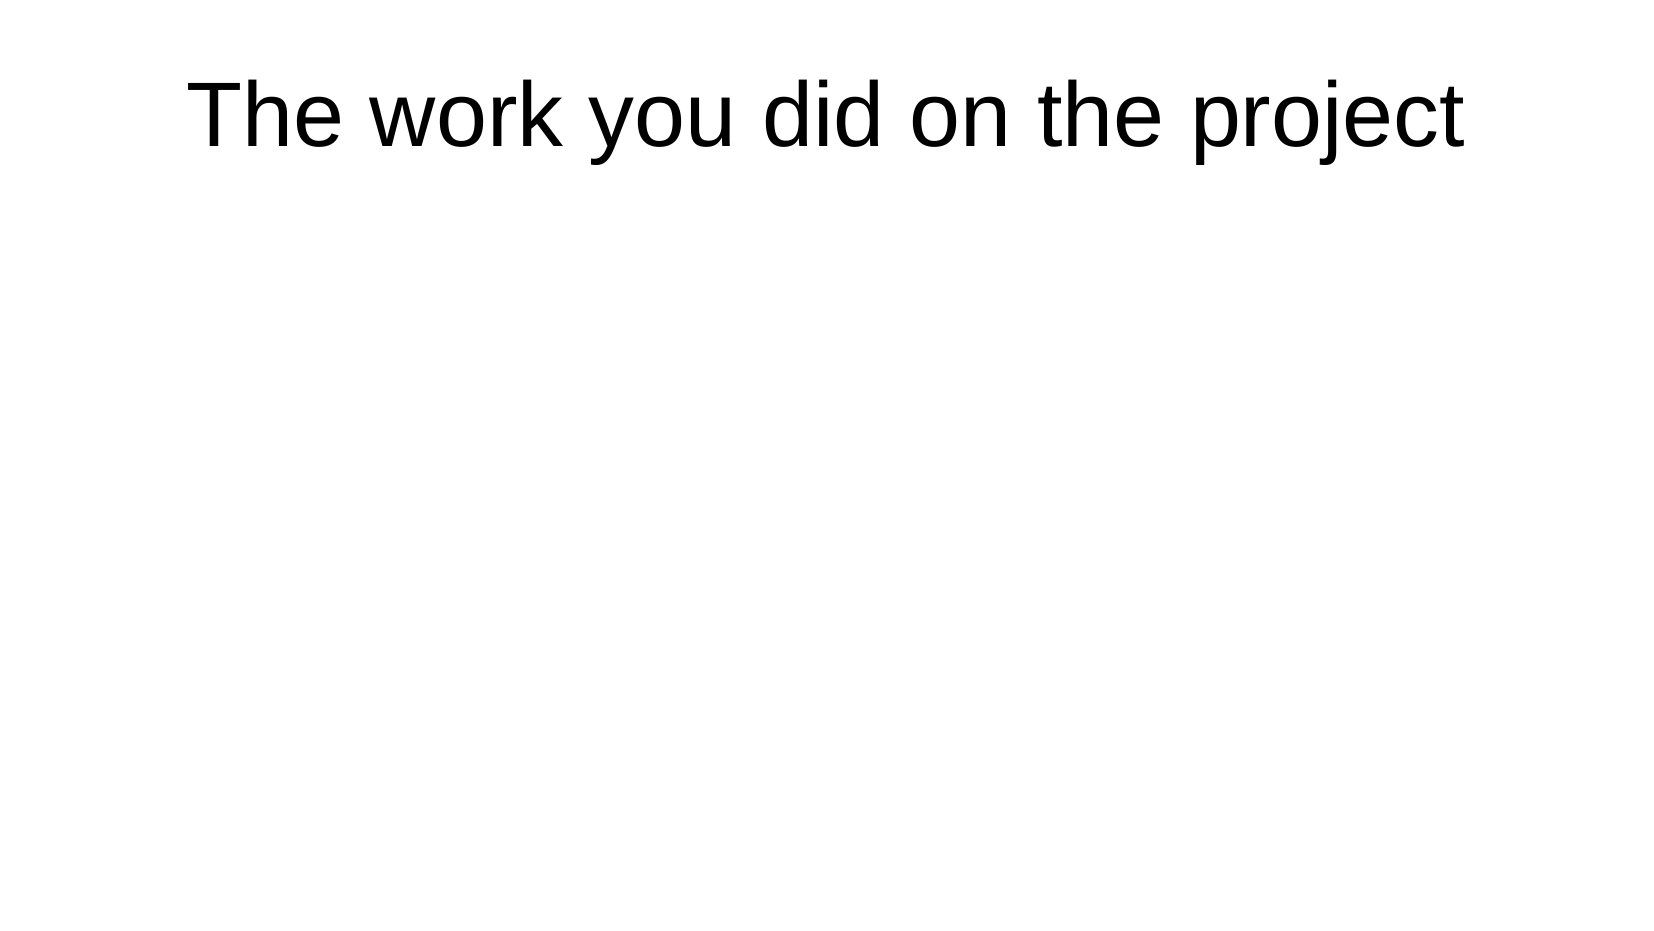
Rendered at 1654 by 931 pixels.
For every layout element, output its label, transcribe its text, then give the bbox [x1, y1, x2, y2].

title The work you did on the project [82, 37, 1571, 193]
